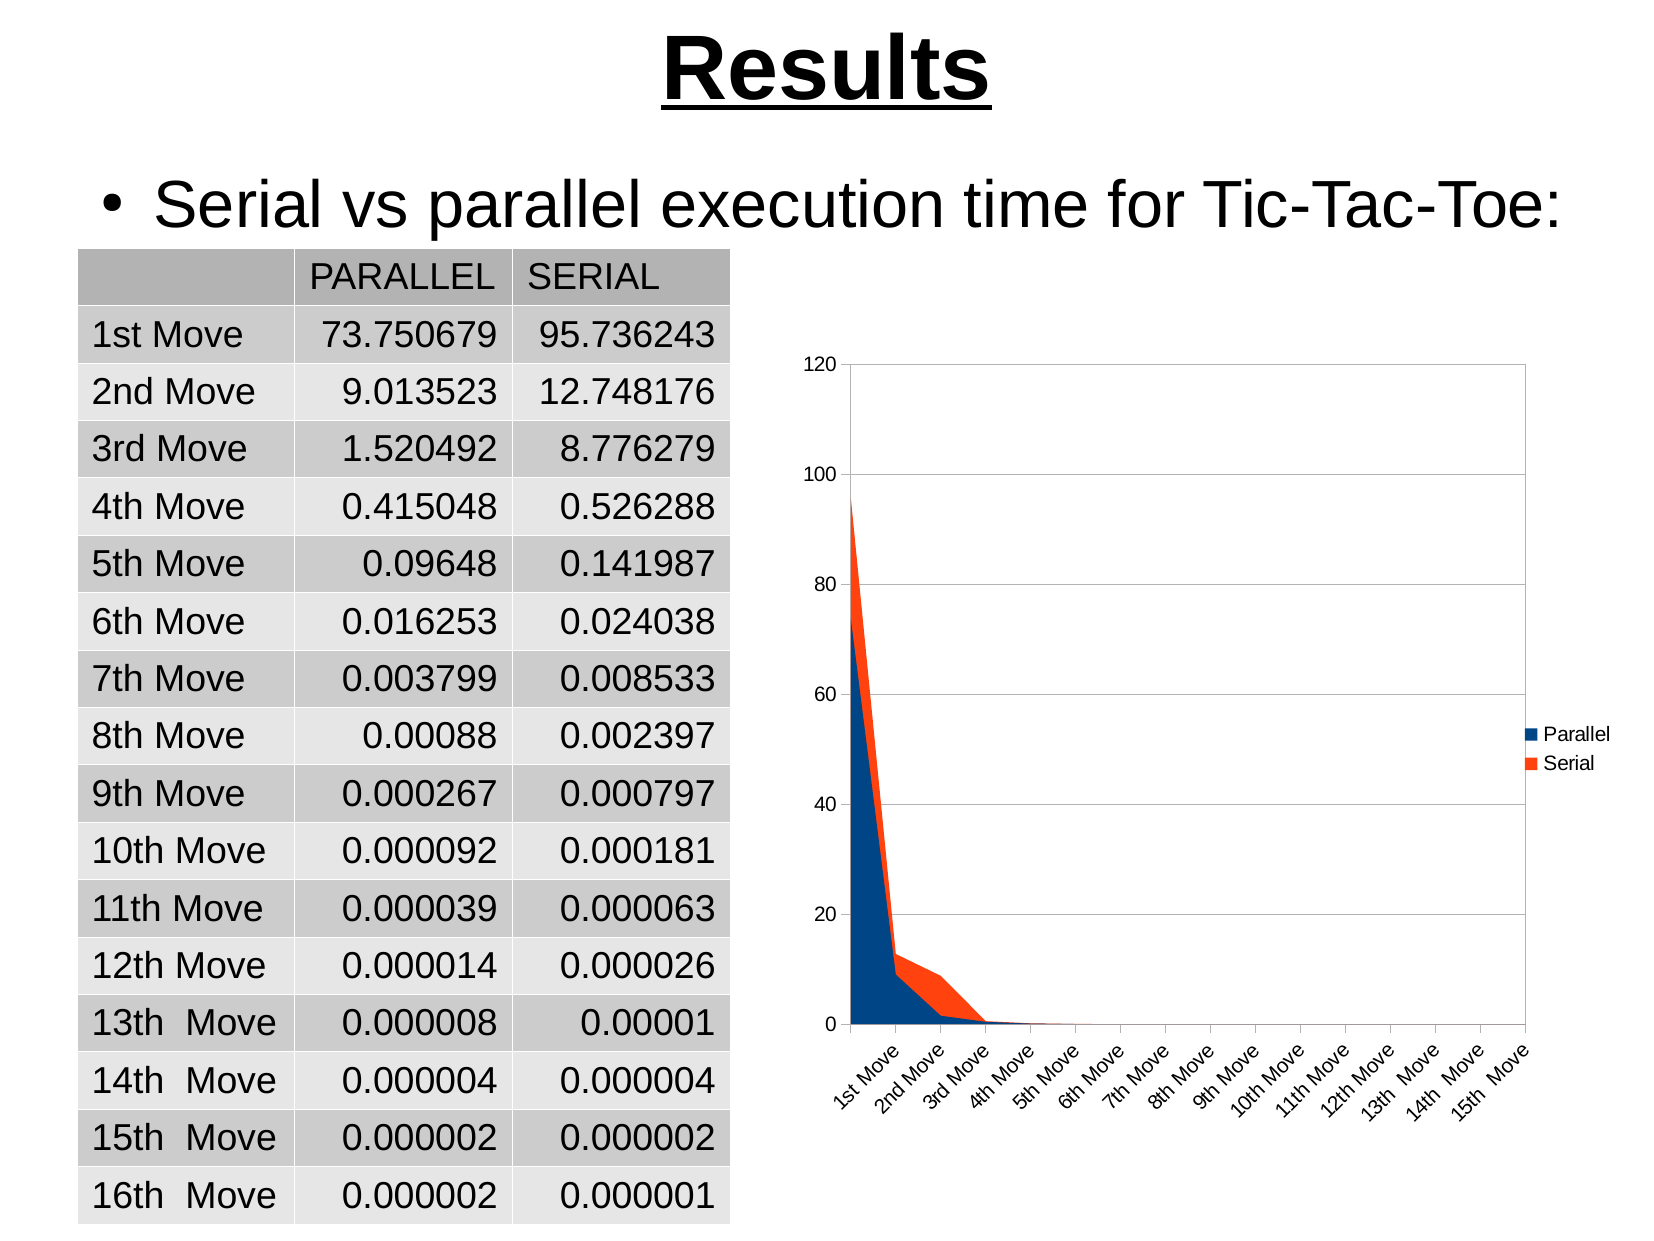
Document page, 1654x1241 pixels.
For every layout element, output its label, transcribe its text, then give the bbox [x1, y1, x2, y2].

table_cell 15th Move [78, 1110, 294, 1166]
table_cell 0.000008 [295, 995, 512, 1051]
table_cell 0.000002 [295, 1167, 512, 1224]
table_cell 13th Move [78, 995, 294, 1051]
table_cell 95.736243 [513, 306, 730, 363]
table_cell 0.415048 [295, 478, 512, 535]
table_cell 0.000797 [513, 765, 730, 822]
table_cell 0.000267 [295, 765, 512, 822]
table_cell 0.000004 [295, 1052, 512, 1109]
table_header SERIAL [513, 249, 730, 305]
table_cell 0.000063 [513, 880, 730, 937]
table_cell 73.750679 [295, 306, 512, 363]
table_cell 11th Move [78, 880, 294, 937]
table_cell 7th Move [78, 651, 294, 707]
table_cell 0.000092 [295, 823, 512, 879]
table_cell 2nd Move [78, 364, 294, 420]
table_cell 0.00001 [513, 995, 730, 1051]
table_cell 6th Move [78, 593, 294, 650]
table_cell 0.000001 [513, 1167, 730, 1224]
table_cell 0.000014 [295, 938, 512, 994]
table_cell 0.000002 [295, 1110, 512, 1166]
table_cell 12th Move [78, 938, 294, 994]
table_cell 0.09648 [295, 536, 512, 592]
table_cell 16th Move [78, 1167, 294, 1224]
table_cell 0.024038 [513, 593, 730, 650]
table_cell 0.141987 [513, 536, 730, 592]
table_cell 5th Move [78, 536, 294, 592]
table_cell 0.000039 [295, 880, 512, 937]
table_cell 3rd Move [78, 421, 294, 477]
chart [742, 305, 1630, 1193]
table_cell 14th Move [78, 1052, 294, 1109]
table_cell 8th Move [78, 708, 294, 764]
table_cell 0.000026 [513, 938, 730, 994]
table_cell 9th Move [78, 765, 294, 822]
table_cell 8.776279 [513, 421, 730, 477]
table_cell 0.002397 [513, 708, 730, 764]
table_cell 1.520492 [295, 421, 512, 477]
table_cell 0.000181 [513, 823, 730, 879]
title Results [82, 0, 1571, 166]
table_cell 0.000004 [513, 1052, 730, 1109]
table_cell 0.526288 [513, 478, 730, 535]
list Serial vs parallel execution time for Tic-Tac-Toe: [82, 166, 1571, 886]
table_header PARALLEL [295, 249, 512, 305]
table_cell 12.748176 [513, 364, 730, 420]
table_cell 4th Move [78, 478, 294, 535]
table_cell 1st Move [78, 306, 294, 363]
table_header [78, 249, 294, 305]
table_cell 0.000002 [513, 1110, 730, 1166]
table_cell 10th Move [78, 823, 294, 879]
table_cell 0.016253 [295, 593, 512, 650]
table_cell 9.013523 [295, 364, 512, 420]
table_cell 0.008533 [513, 651, 730, 707]
table_cell 0.003799 [295, 651, 512, 707]
table_cell 0.00088 [295, 708, 512, 764]
